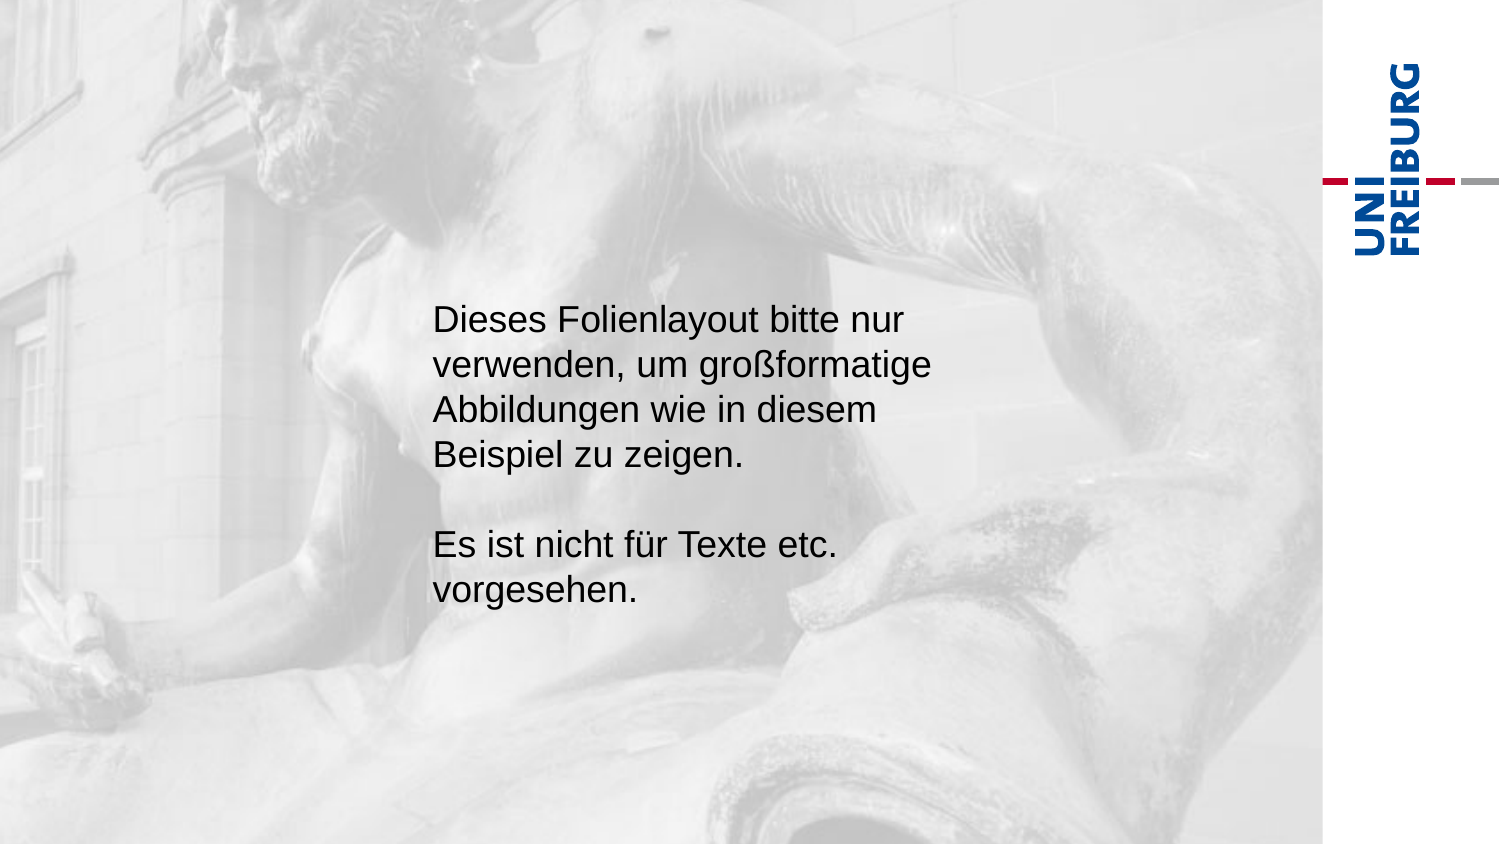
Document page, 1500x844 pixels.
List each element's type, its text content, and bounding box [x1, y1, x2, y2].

picture [0, 0, 1323, 844]
text_box Dieses Folienlayout bitte nur verwenden, um großformatige Abbildungen wie in diesem Beispiel zu zeigen. Es ist nicht für Texte etc. vorgesehen. [417, 287, 995, 704]
